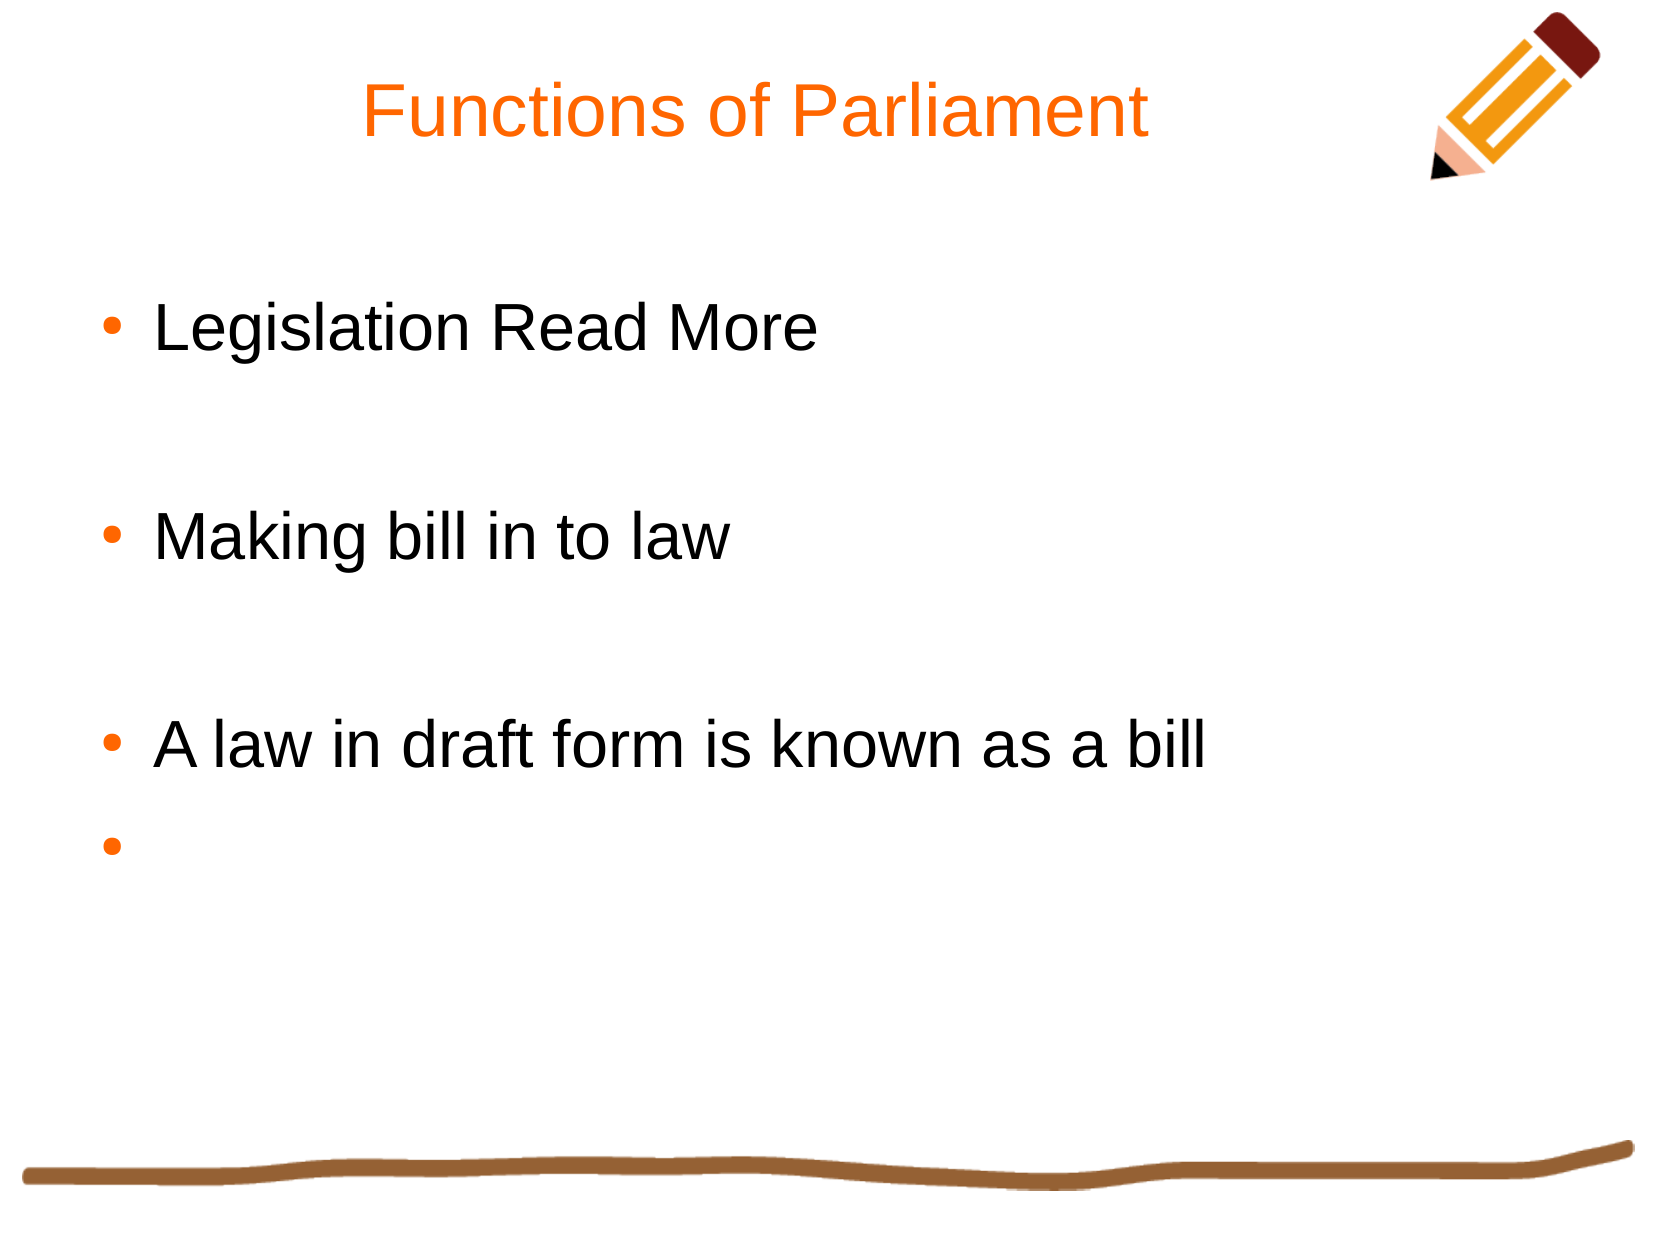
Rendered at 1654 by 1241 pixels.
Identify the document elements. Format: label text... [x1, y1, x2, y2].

title Functions of Parliament [82, 49, 1430, 172]
picture [1430, 12, 1601, 181]
list Legislation Read More Making bill in to law A law in draft form is known as a bill [82, 290, 1591, 1122]
picture [22, 1140, 1635, 1191]
